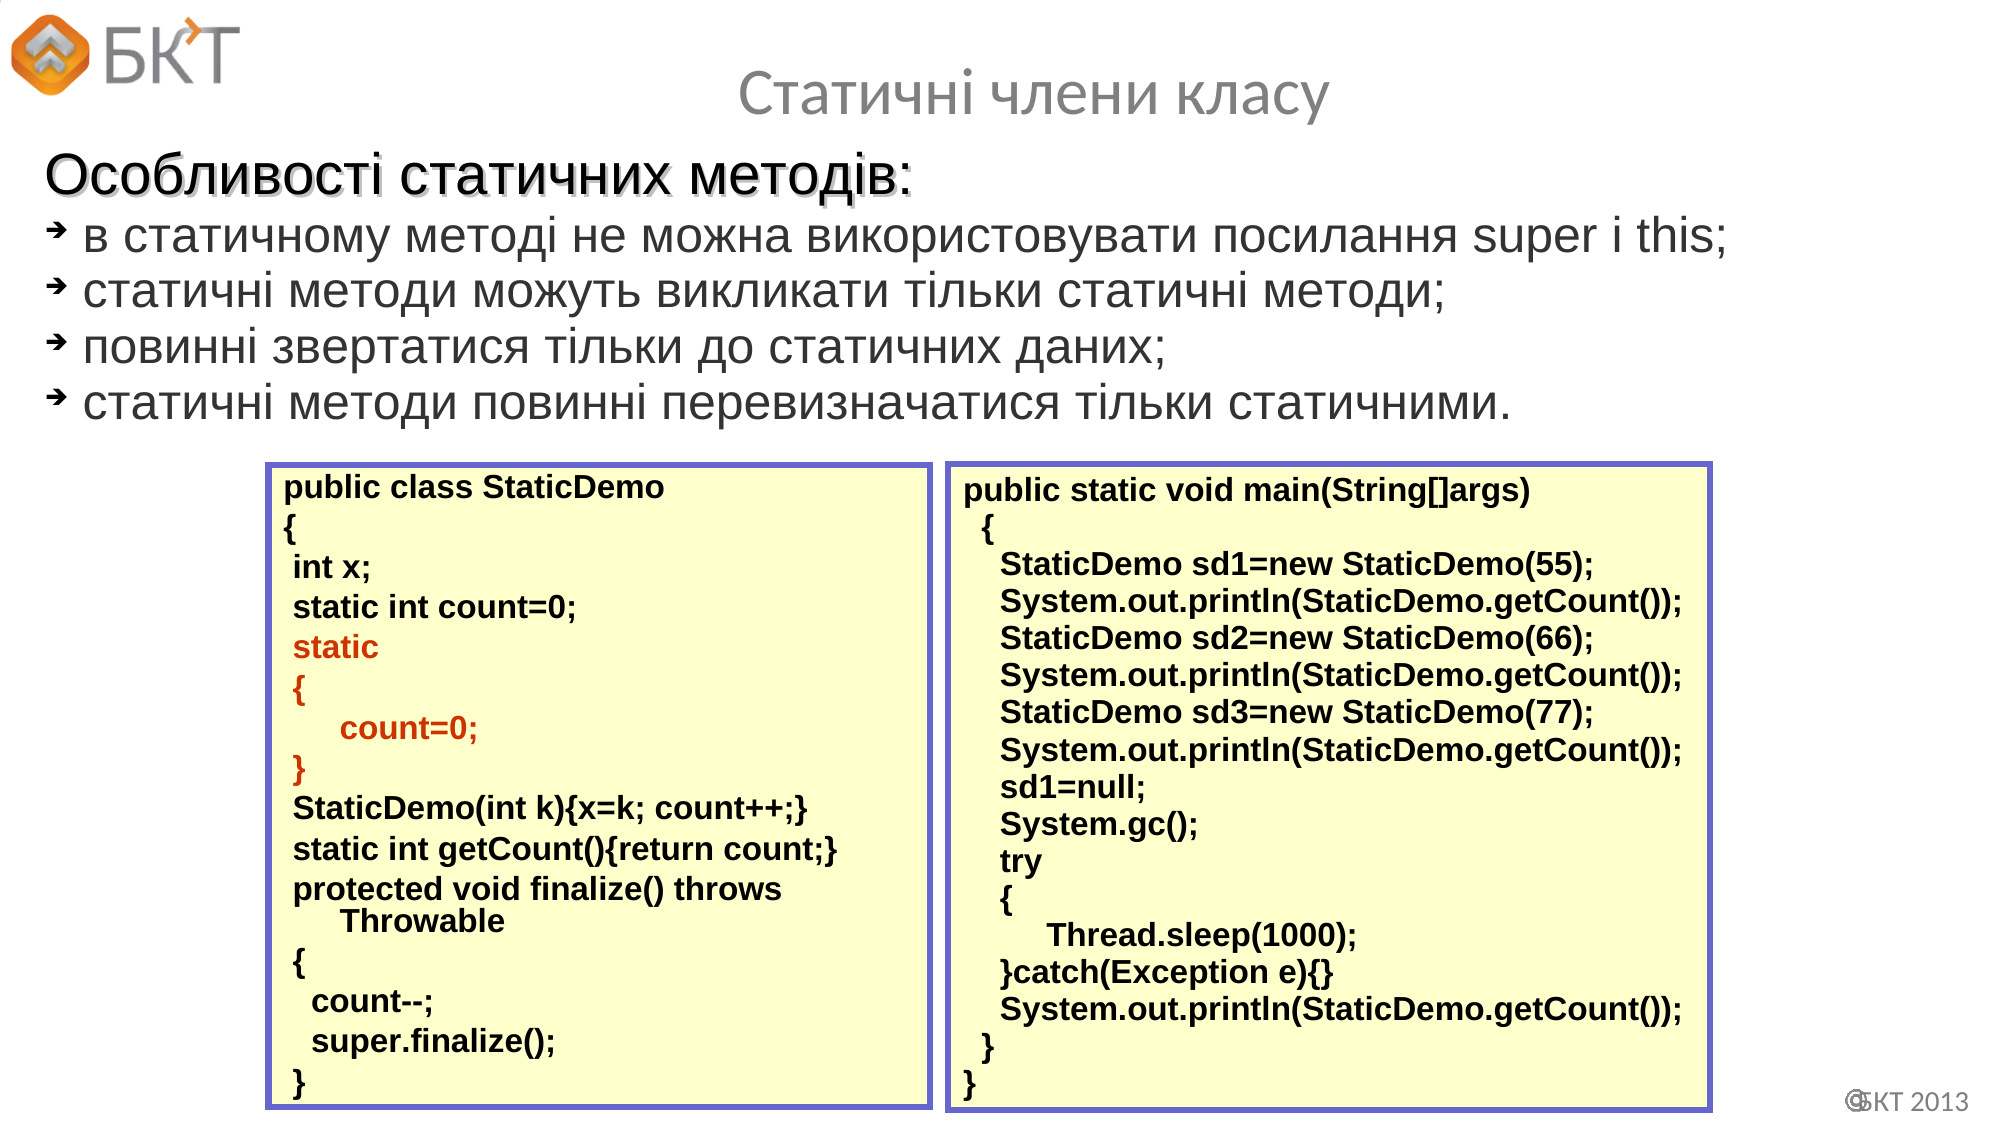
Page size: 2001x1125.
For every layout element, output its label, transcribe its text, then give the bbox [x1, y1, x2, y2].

text_box Особливості статичних методів: в статичному методі не можна використовувати посилання super і this; статичні методи можуть викликати тільки статичні методи; повинні звертатися тільки до статичних даних; статичні методи повинні перевизначатися тільки статичними. [30, 135, 1966, 438]
picture [4, 9, 250, 97]
list public class StaticDemo { int x; static int count=0; static { count=0; } StaticDemo(int k){x=k; count++;} static int getCount(){return count;} protected void finalize() throws Throwable { count--; super.finalize(); } [268, 464, 931, 1108]
picture [1845, 1084, 1867, 1116]
text_box public static void main(String[]args) { StaticDemo sd1=new StaticDemo(55); System.out.println(StaticDemo.getCount()); StaticDemo sd2=new StaticDemo(66); System.out.println(StaticDemo.getCount()); StaticDemo sd3=new StaticDemo(77); System.out.println(StaticDemo.getCount()); sd1=null; System.gc(); try { Thread.sleep(1000); }catch(Exception e){} System.out.println(StaticDemo.getCount()); } } [948, 464, 1711, 1111]
text_box Статичні члени класу [510, 40, 1561, 135]
